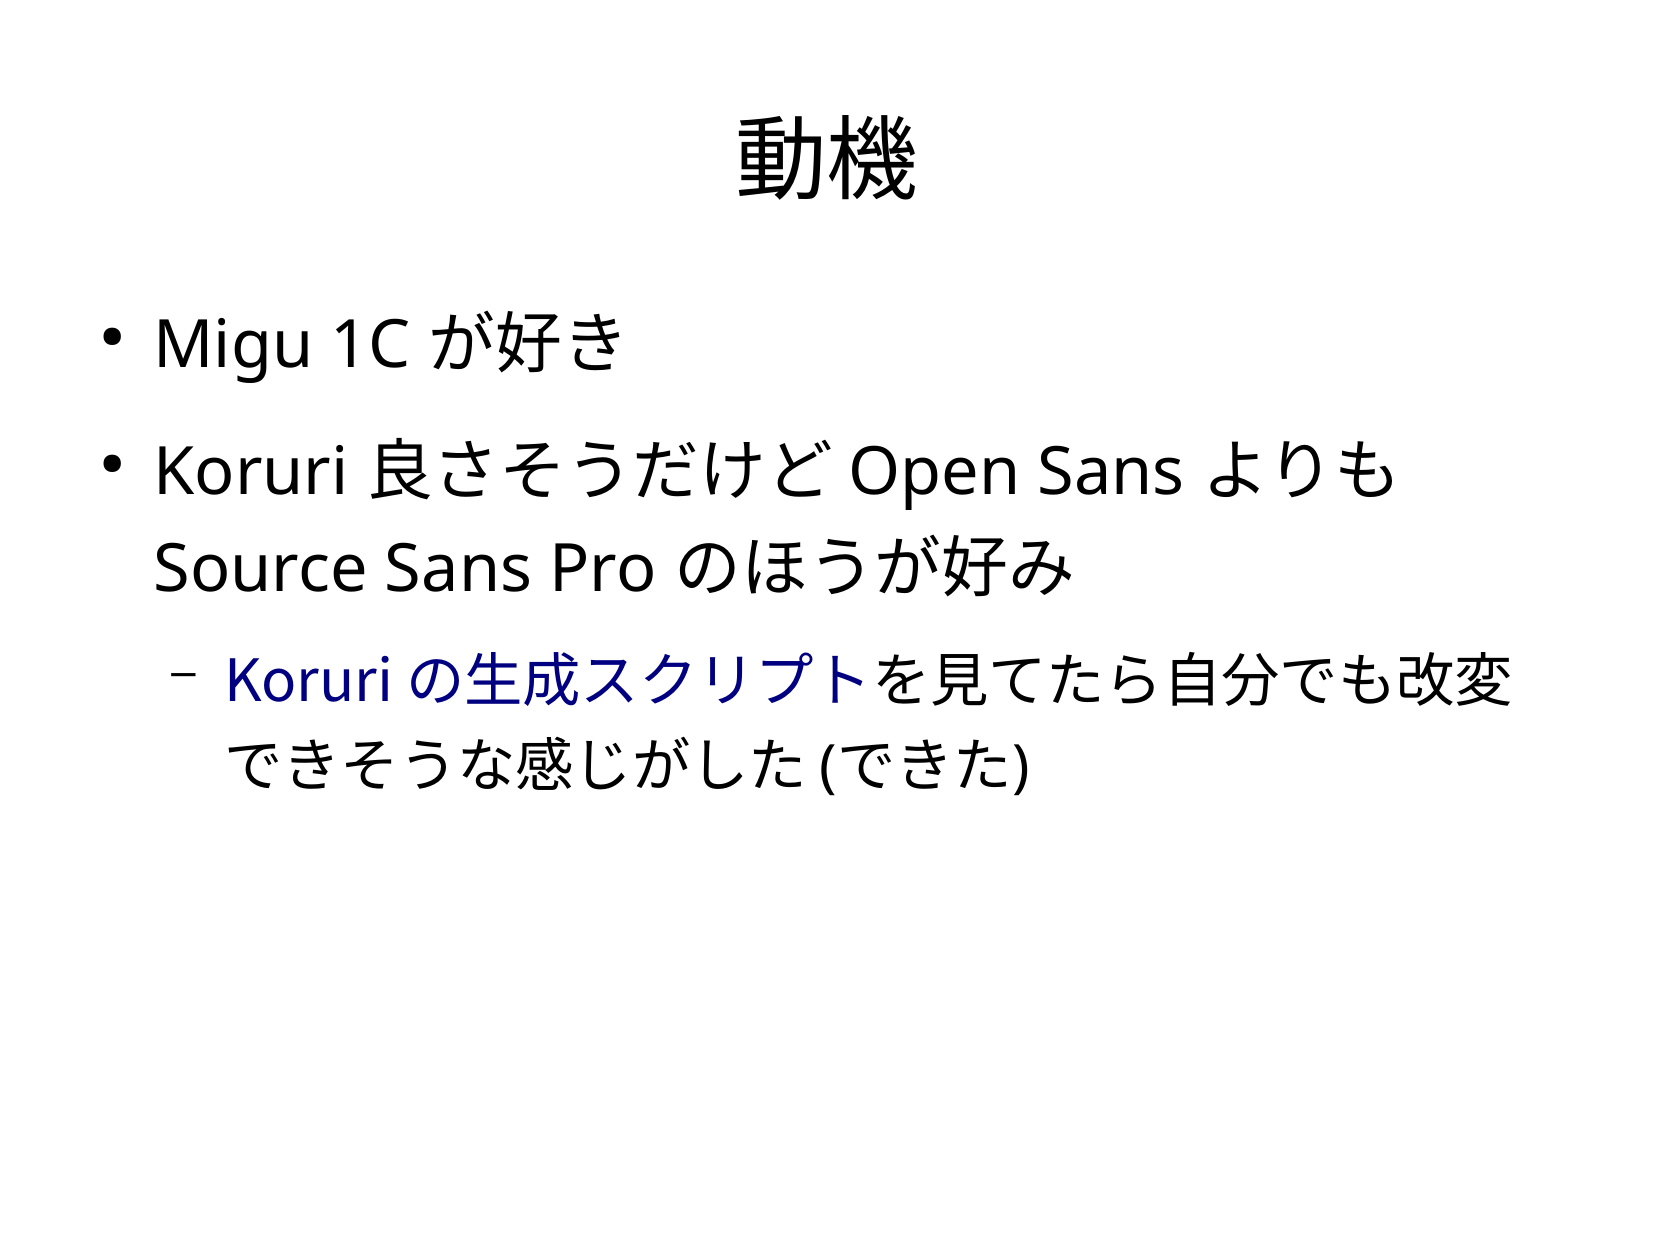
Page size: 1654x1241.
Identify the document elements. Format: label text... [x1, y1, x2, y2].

title 動機 [82, 49, 1571, 257]
list Migu 1C が好き Koruri 良さそうだけど Open Sans よりも Source Sans Pro のほうが好み Koruri の生成スクリプトを見てたら自分でも改変できそうな感じがした (できた) [82, 290, 1571, 1010]
